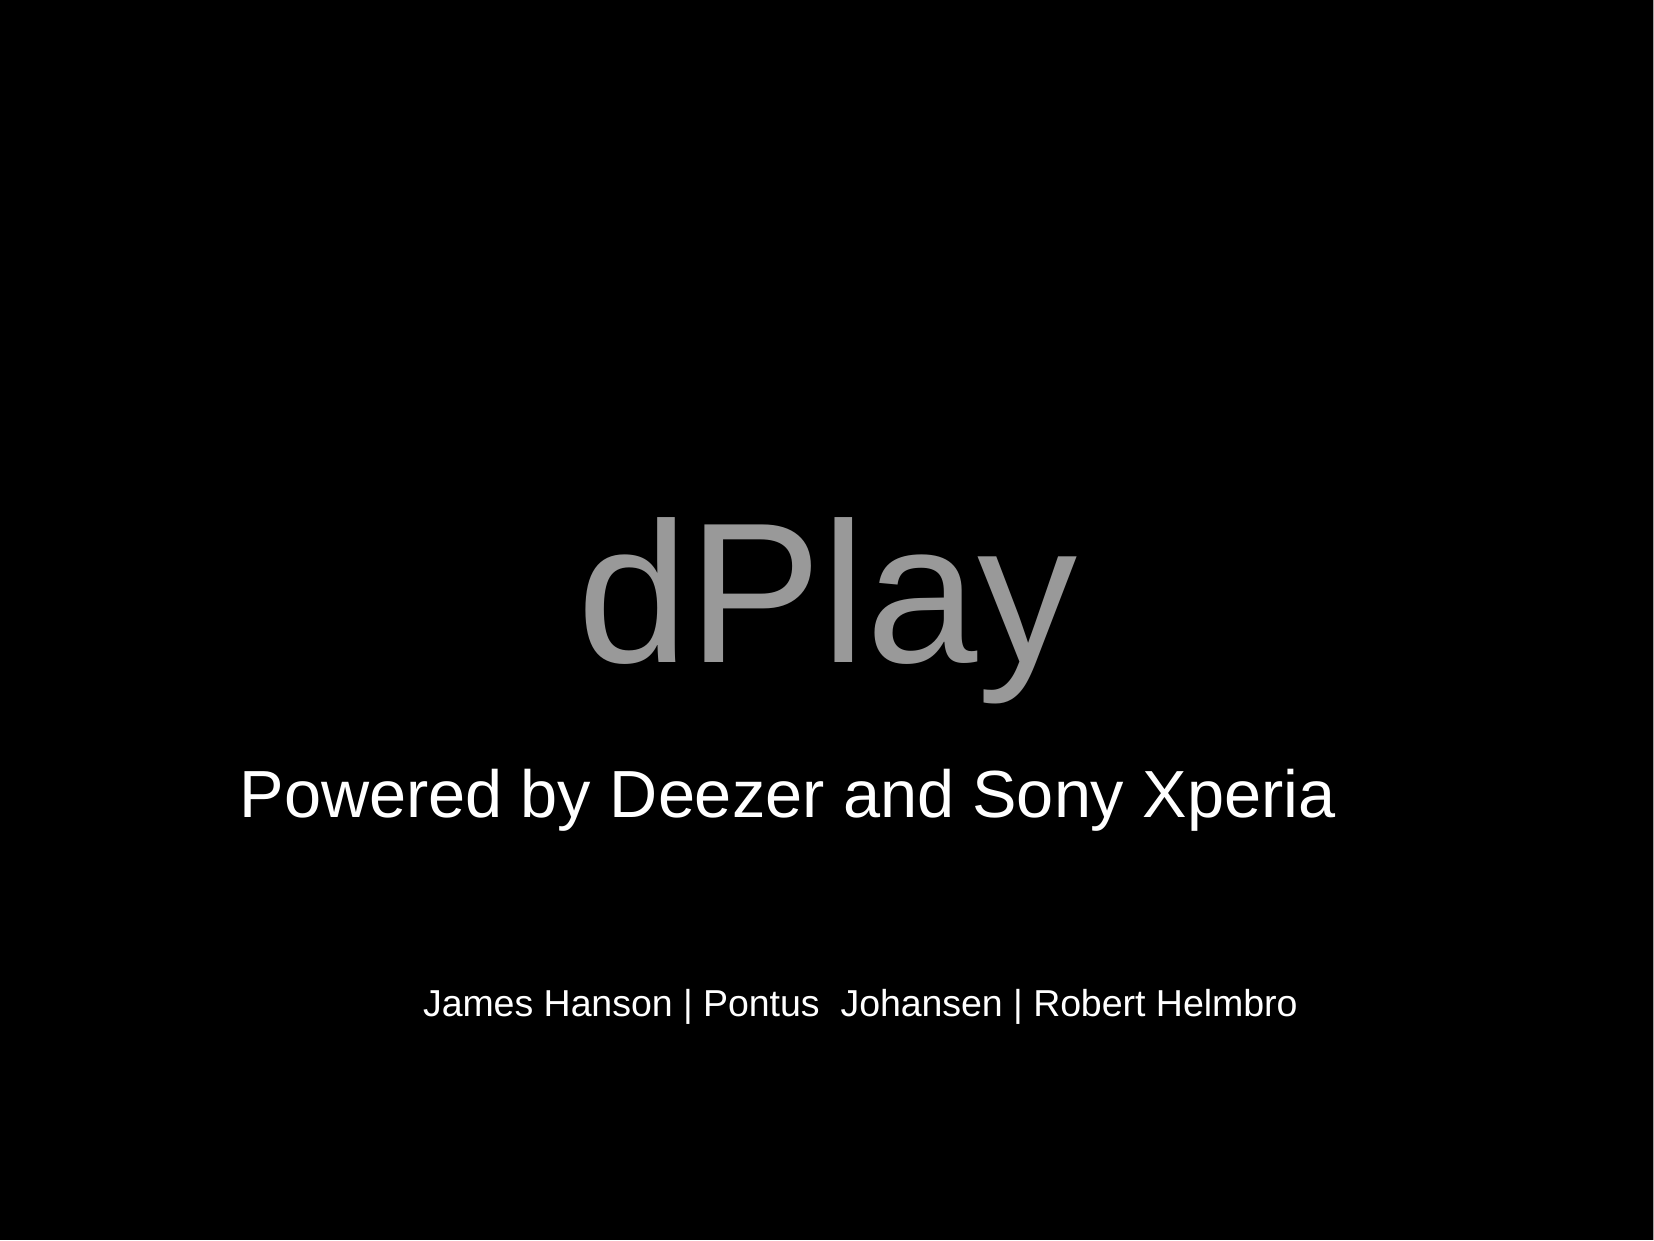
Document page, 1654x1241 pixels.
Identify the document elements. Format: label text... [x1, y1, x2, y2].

text_box James Hanson | Pontus Johansen | Robert Helmbro [408, 975, 1313, 1032]
text_box dPlay [562, 474, 1126, 713]
text_box Powered by Deezer and Sony Xperia [225, 750, 1463, 840]
